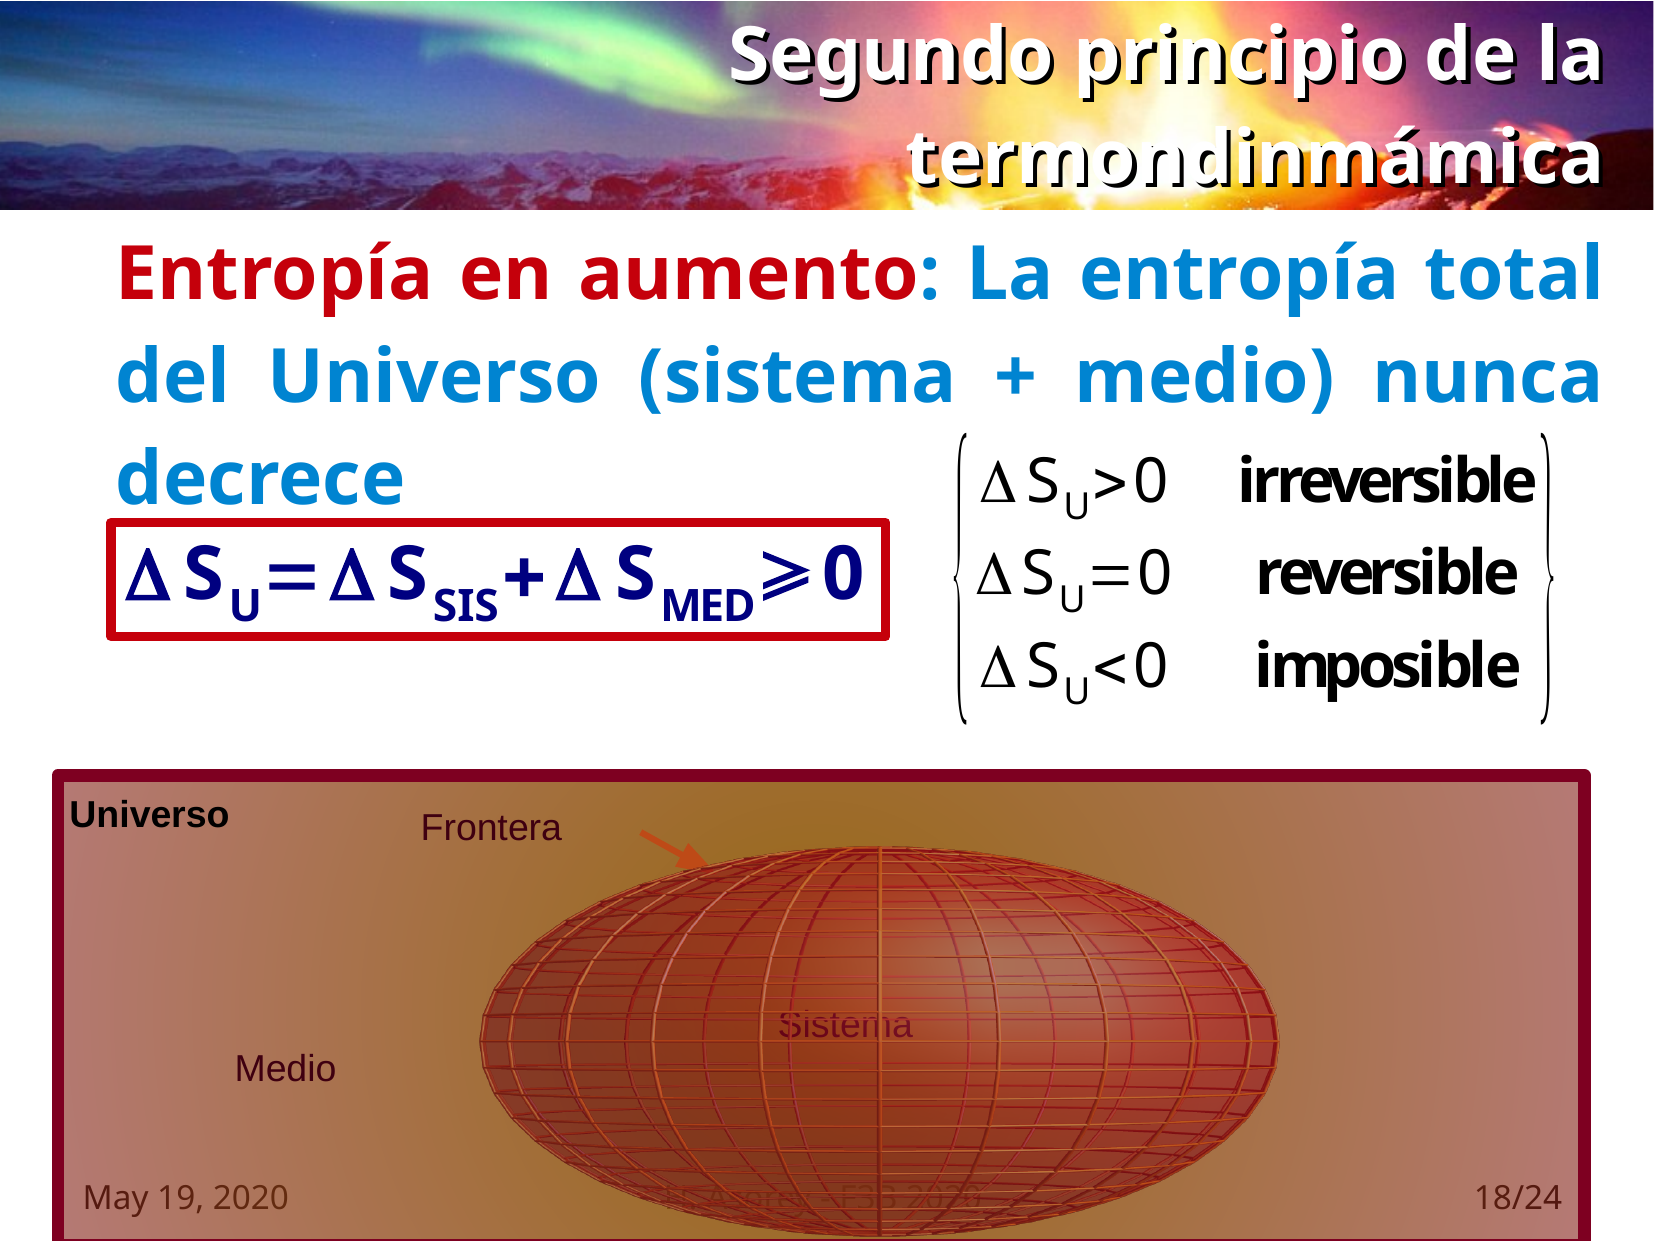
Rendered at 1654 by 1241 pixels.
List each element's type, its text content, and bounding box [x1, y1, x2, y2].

title Segundo principio de la termondinmámica [45, 15, 1606, 191]
text_box [53, 774, 1585, 1241]
chart [943, 429, 1569, 727]
text_box Universo [54, 786, 308, 873]
picture [0, 1, 1654, 210]
list Entropía en aumento: La entropía total del Universo (sistema + medio) nunca decrece [45, 219, 1606, 649]
chart [115, 527, 881, 632]
